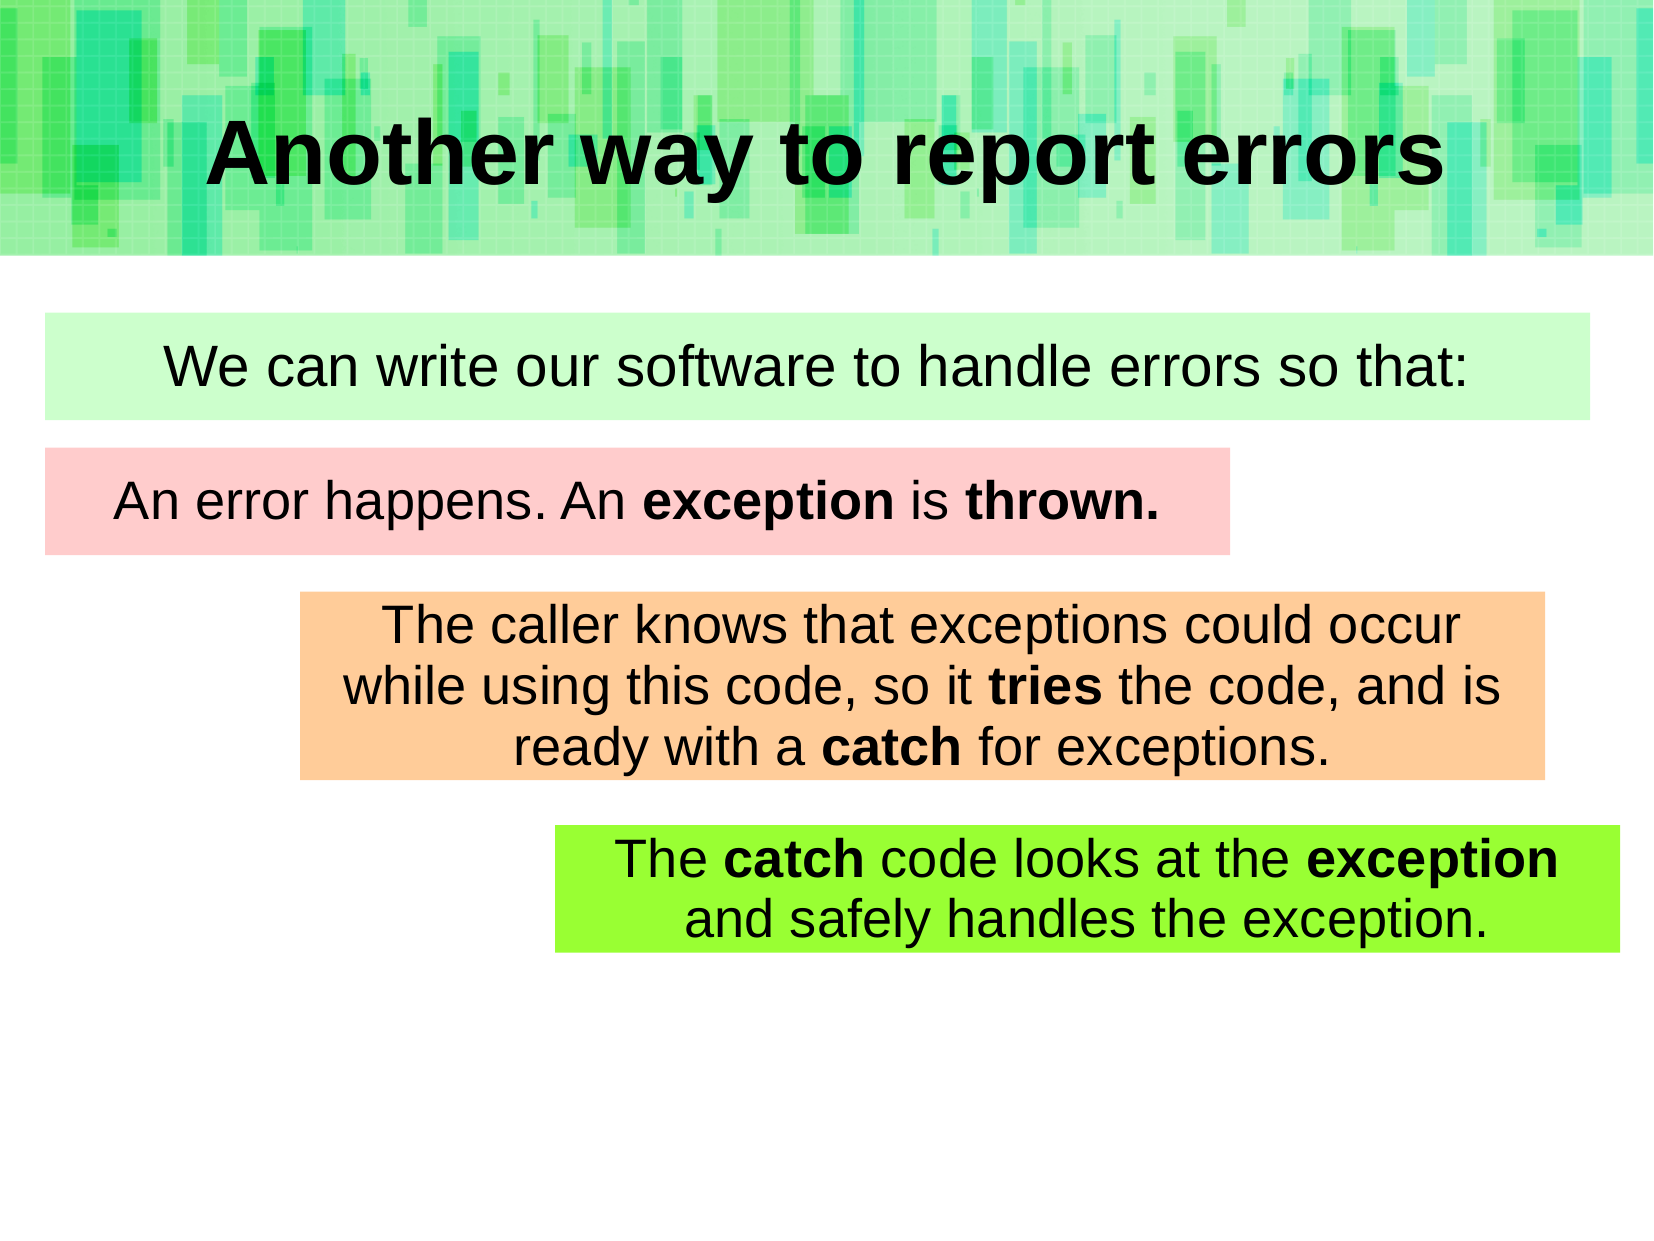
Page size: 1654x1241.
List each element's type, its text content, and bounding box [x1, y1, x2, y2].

text_box The caller knows that exceptions could occur while using this code, so it tries the code, and is ready with a catch for exceptions. [300, 591, 1546, 781]
text_box We can write our software to handle errors so that: [45, 312, 1591, 421]
text_box An error happens. An exception is thrown. [45, 447, 1231, 556]
picture [0, 0, 1654, 1241]
title Another way to report errors [82, 49, 1571, 257]
text_box The catch code looks at the exception and safely handles the exception. [555, 825, 1621, 953]
